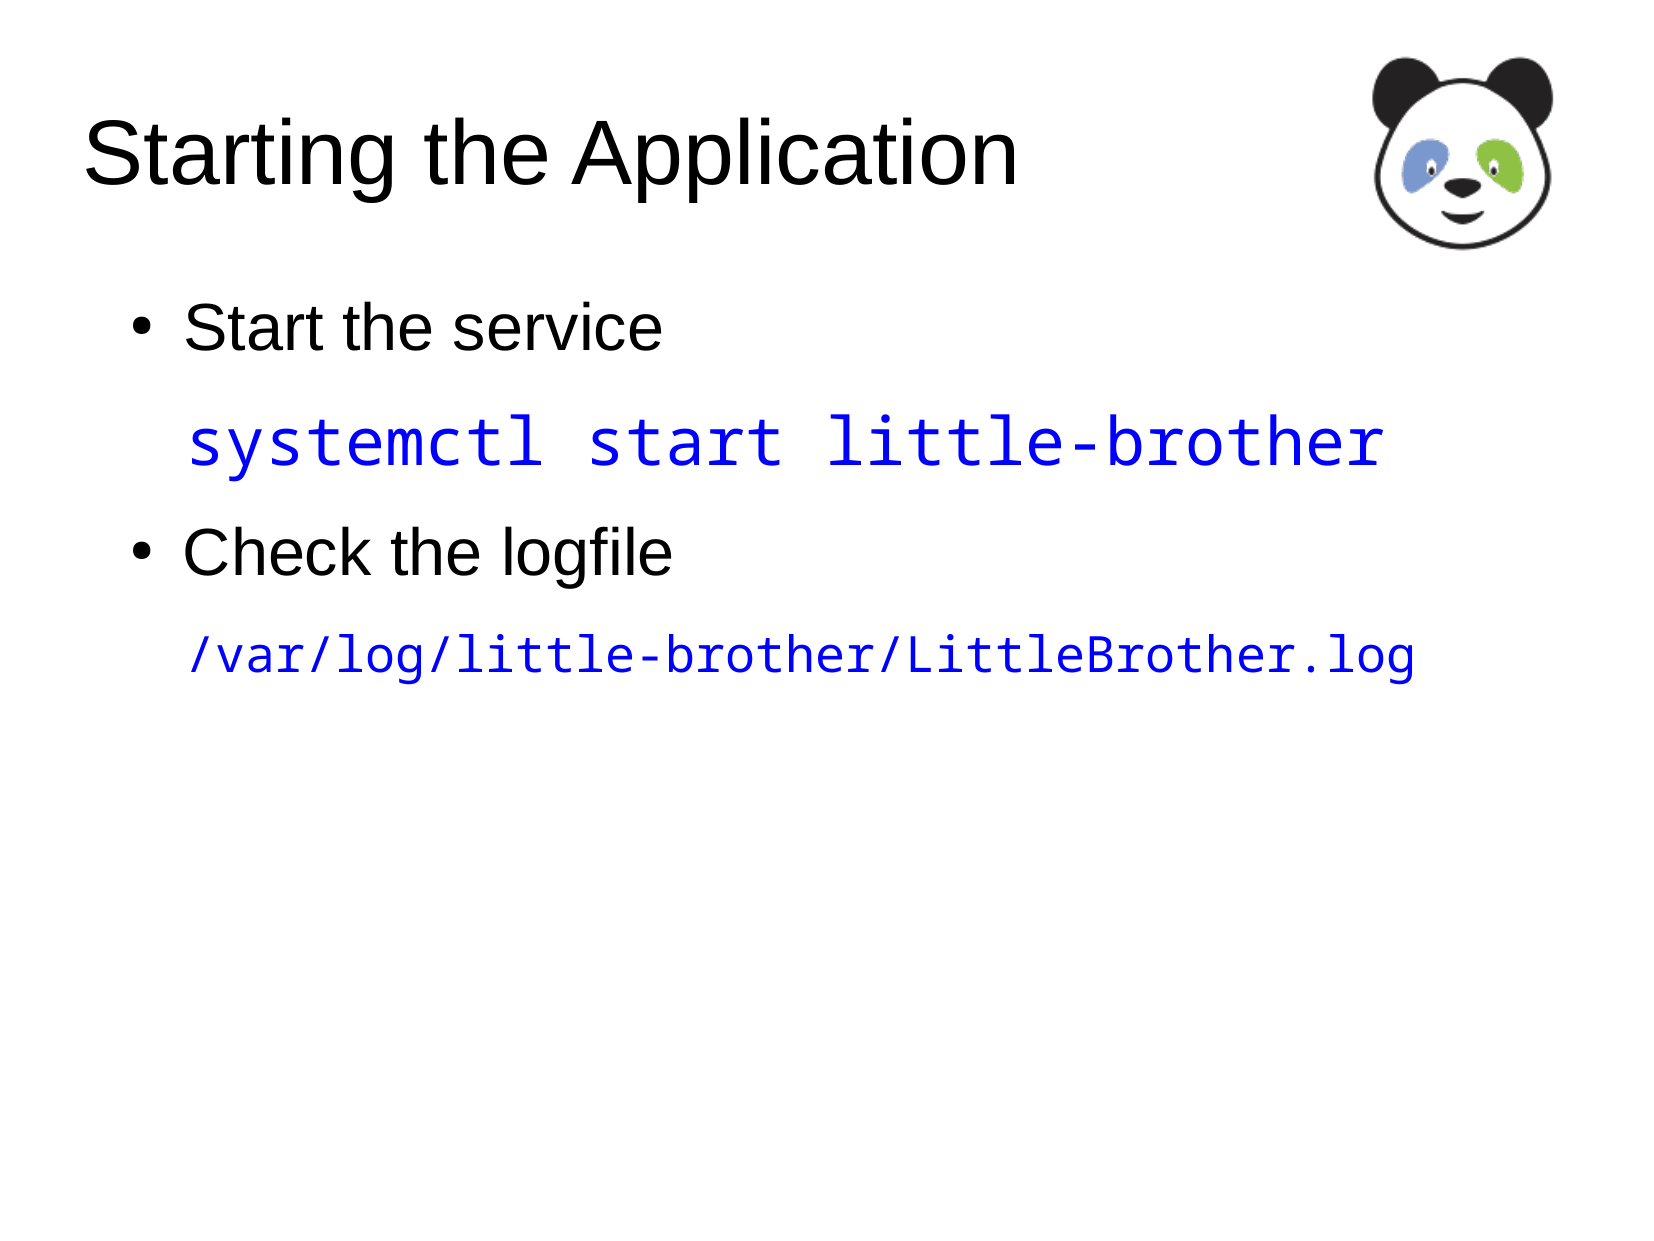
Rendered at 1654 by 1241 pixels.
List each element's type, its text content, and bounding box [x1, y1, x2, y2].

title Starting the Application [82, 49, 1571, 257]
list Start the service systemctl start little-brother Check the logfile /var/log/little-brother/LittleBrother.log [82, 290, 1571, 1010]
